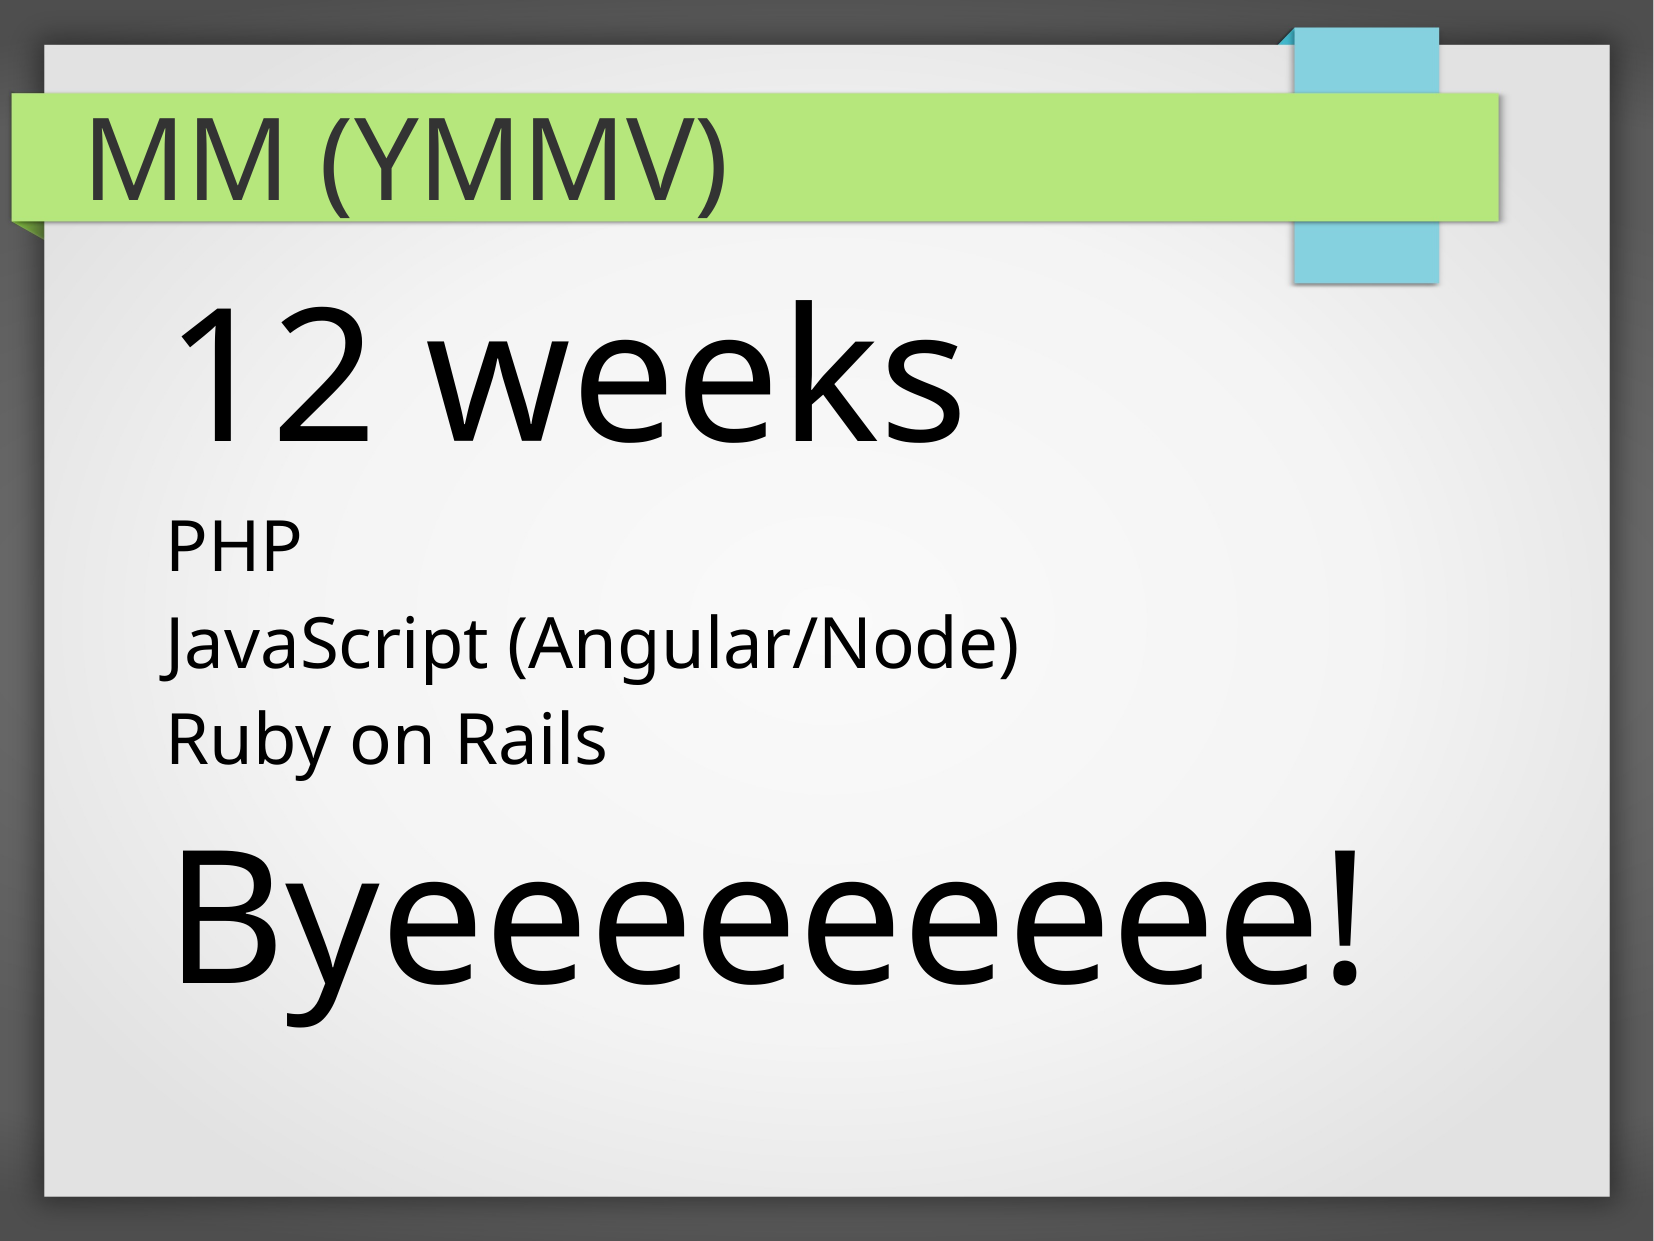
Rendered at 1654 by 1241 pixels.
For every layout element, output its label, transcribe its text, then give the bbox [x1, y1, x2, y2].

subtitle 12 weeks PHP JavaScript (Angular/Node) Ruby on Rails Byeeeeeeeee! [165, 243, 1538, 1234]
title MM (YMMV) [82, 102, 1465, 209]
picture [0, 0, 1654, 1241]
